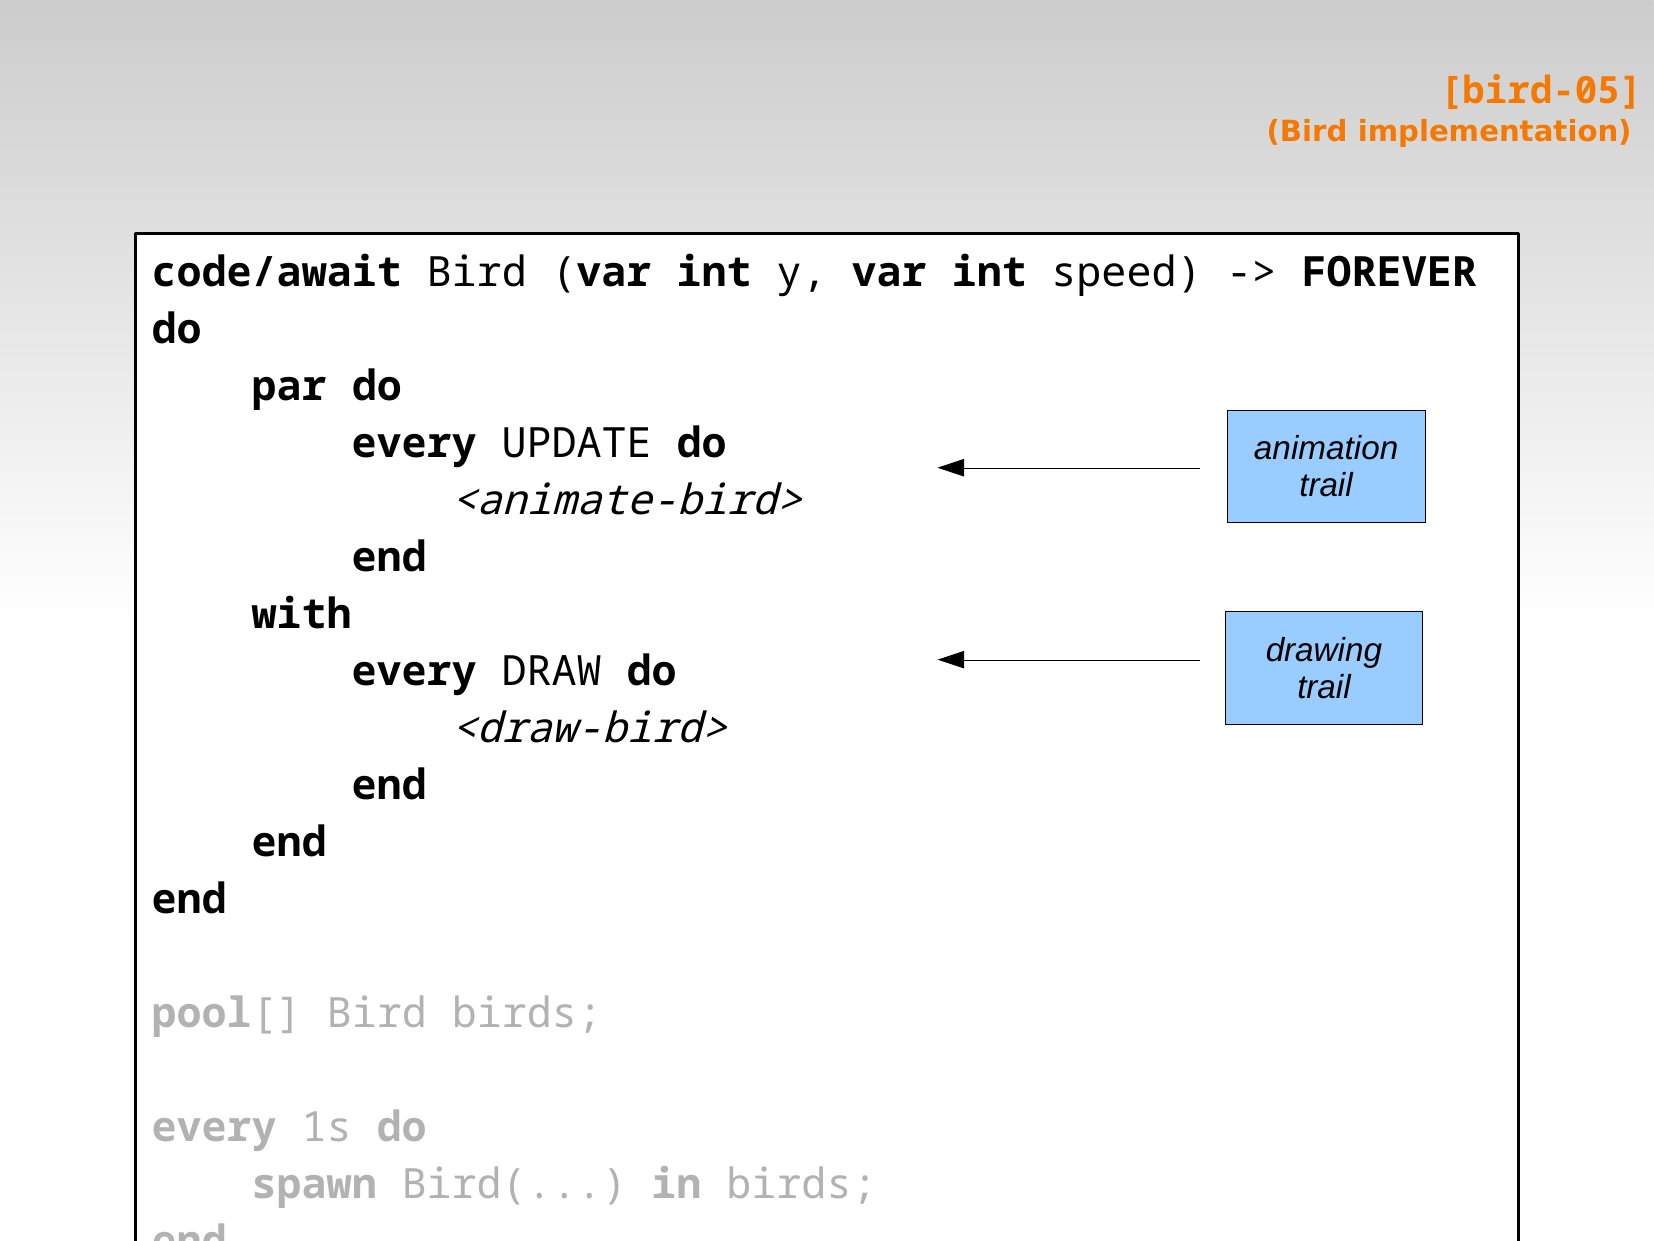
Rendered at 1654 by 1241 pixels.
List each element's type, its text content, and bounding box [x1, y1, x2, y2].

title [bird-05] (Bird implementation) [154, 2, 1643, 210]
text_box drawing trail [1225, 611, 1423, 725]
text_box animation trail [1227, 410, 1426, 523]
text_box code/await Bird (var int y, var int speed) -> FOREVER do par do every UPDATE do <animate-bird> end with every DRAW do <draw-bird> end end end pool[] Bird birds; every 1s do spawn Bird(...) in birds; end [135, 233, 1519, 1143]
